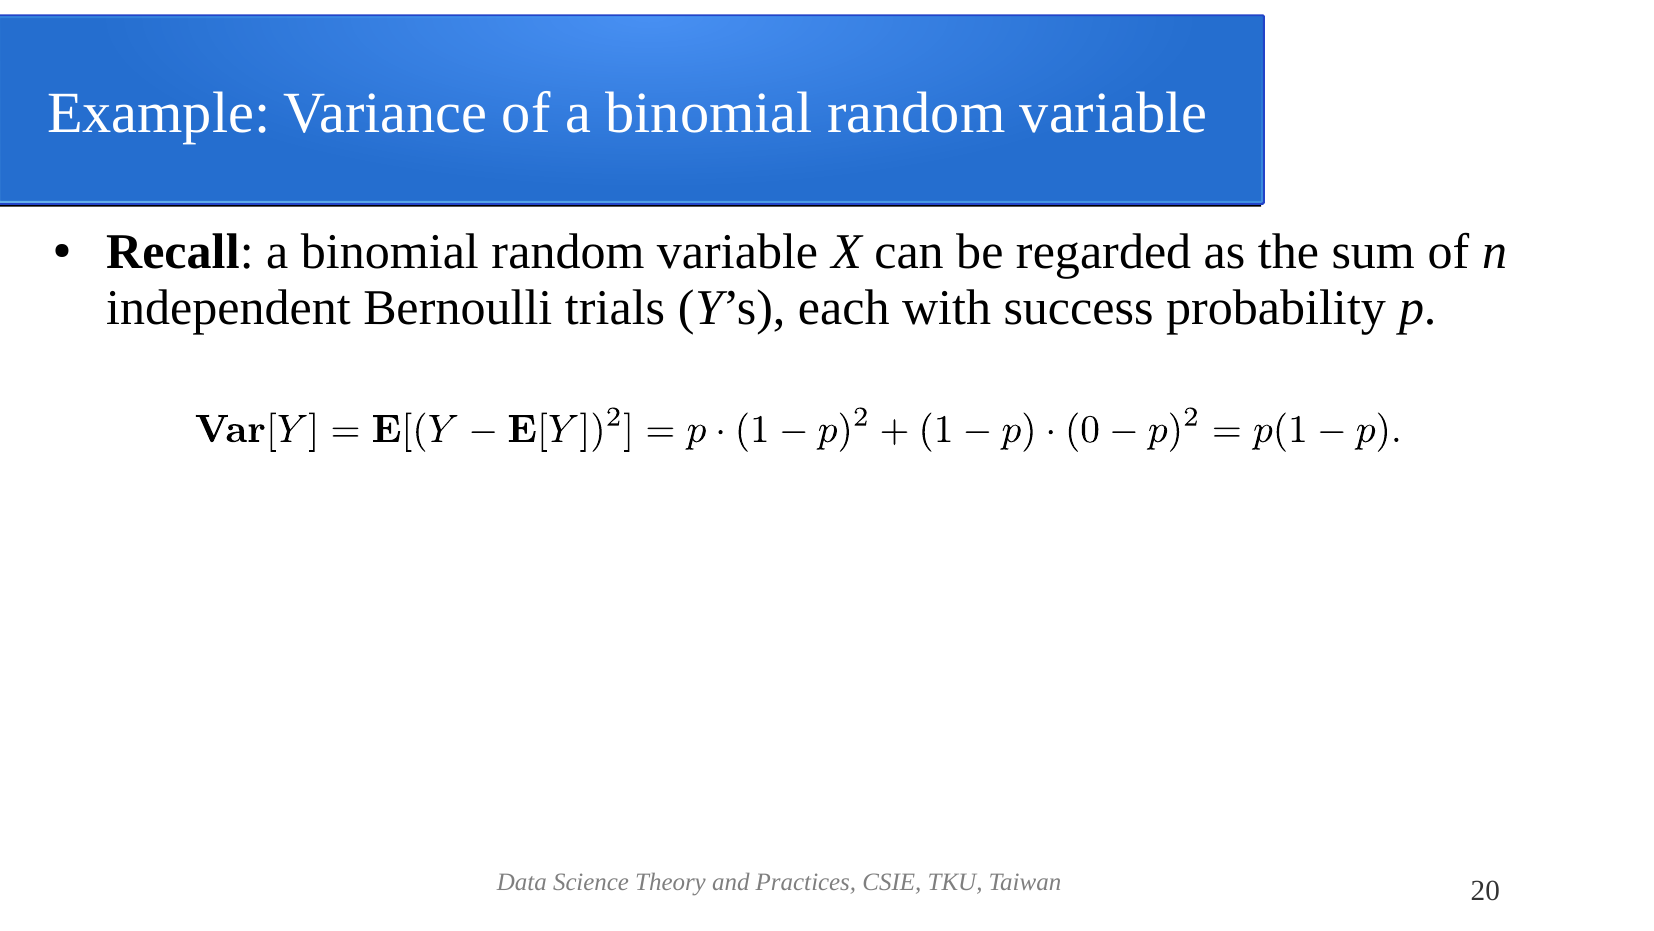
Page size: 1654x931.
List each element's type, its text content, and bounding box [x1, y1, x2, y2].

title Example: Variance of a binomial random variable [47, 35, 1252, 189]
list Recall: a binomial random variable X can be regarded as the sum of n independent Bernoulli trials (Y’s), each with success probability p. [35, 224, 1571, 764]
picture [194, 407, 1399, 452]
